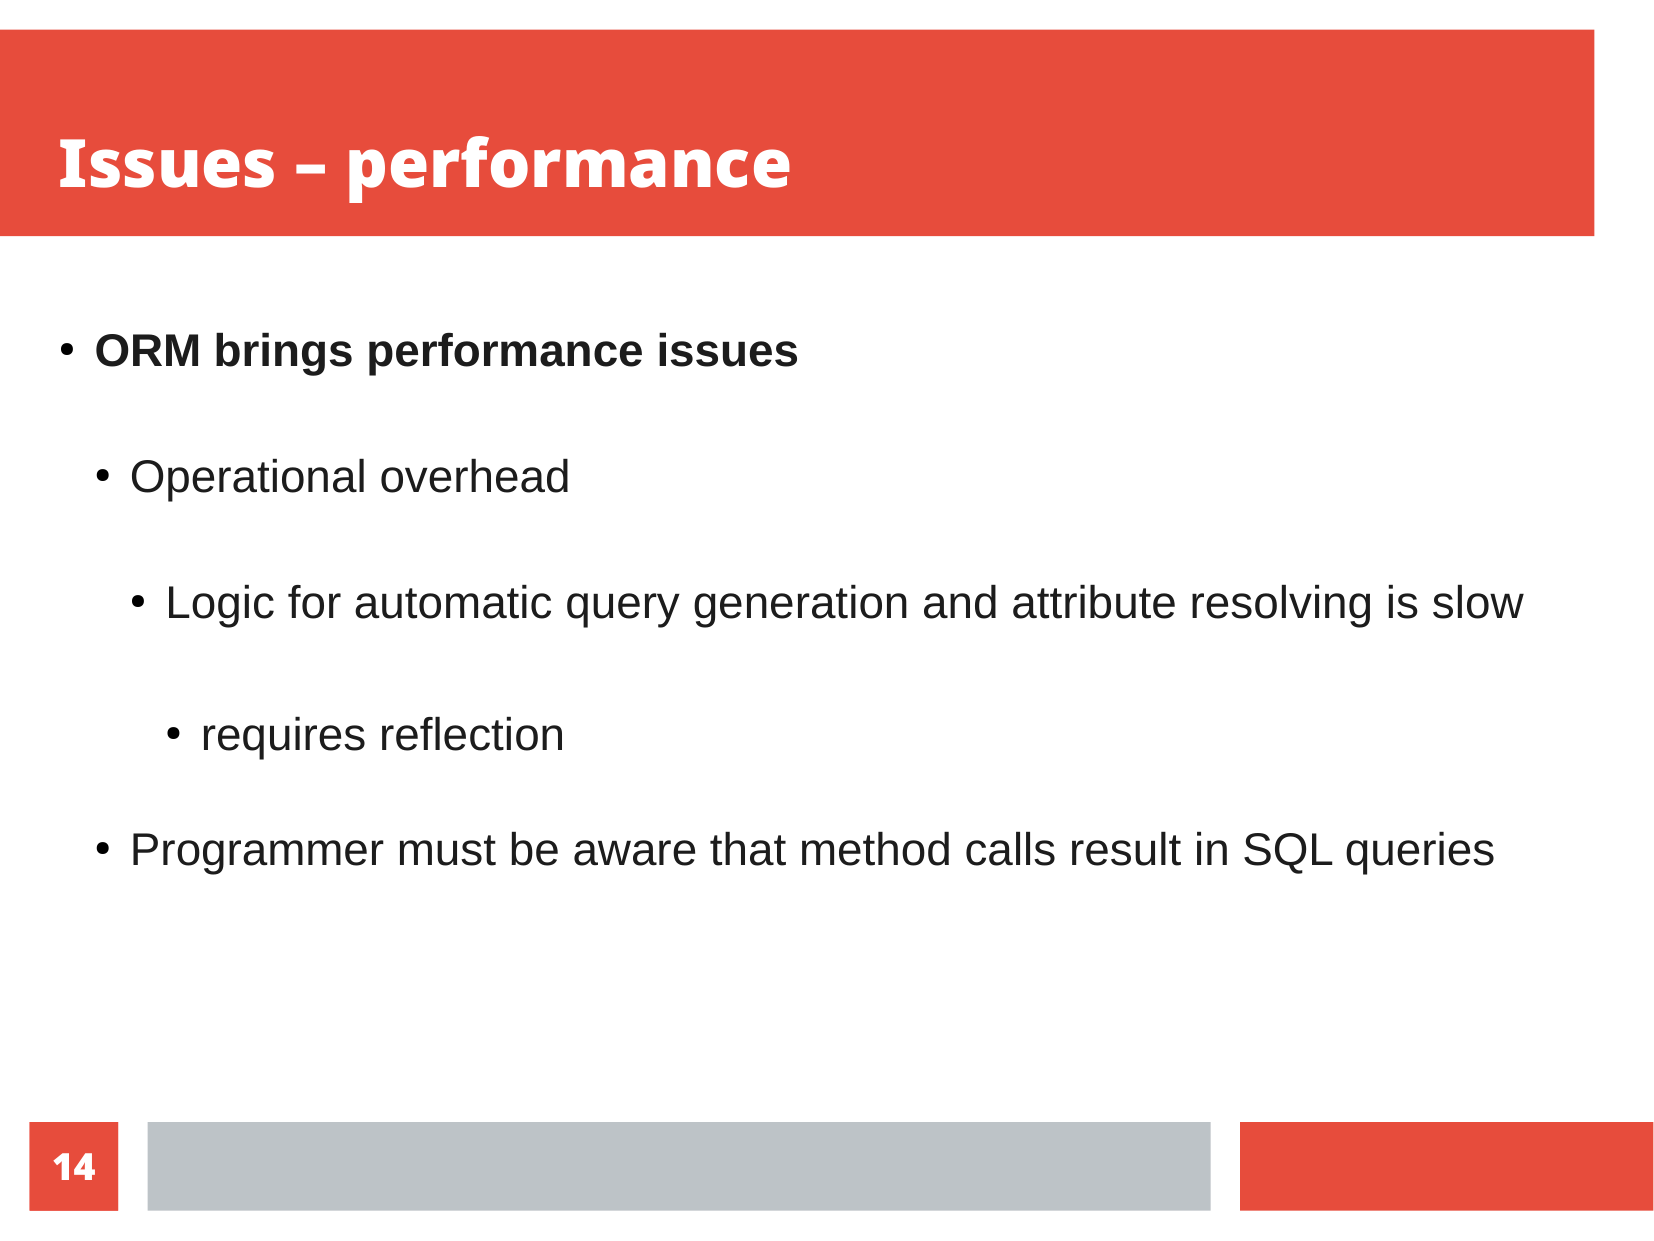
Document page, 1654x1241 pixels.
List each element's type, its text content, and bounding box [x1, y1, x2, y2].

list ORM brings performance issues Operational overhead Logic for automatic query generation and attribute resolving is slow requires reflection Programmer must be aware that method calls result in SQL queries [59, 324, 1565, 1087]
title Issues – performance [59, 59, 1595, 207]
